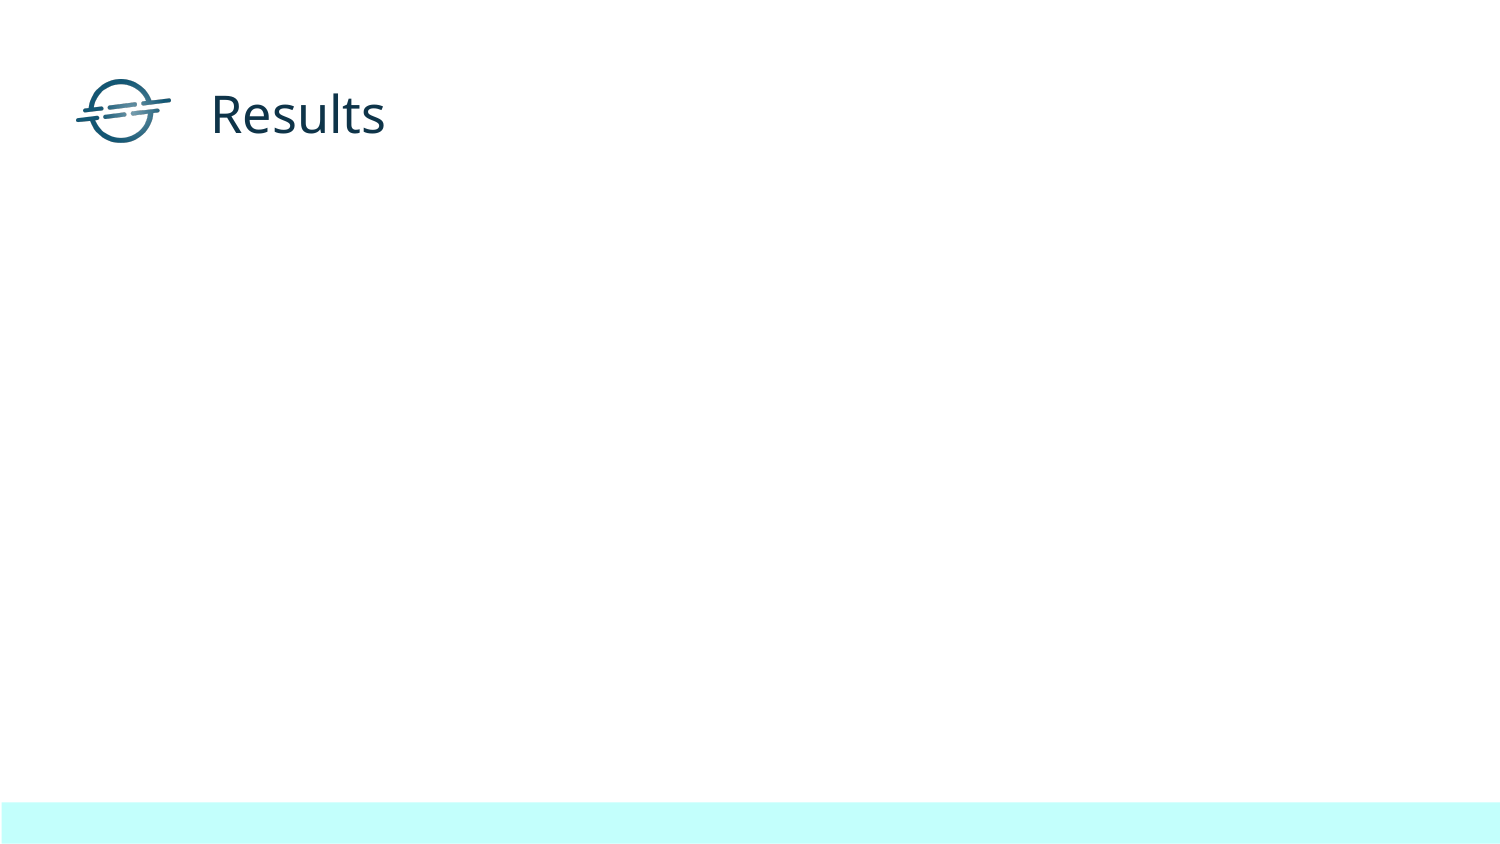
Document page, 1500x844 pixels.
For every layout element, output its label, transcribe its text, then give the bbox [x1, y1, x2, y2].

title Results [195, 66, 1068, 154]
text_box [1, 802, 1500, 844]
picture [76, 79, 171, 143]
